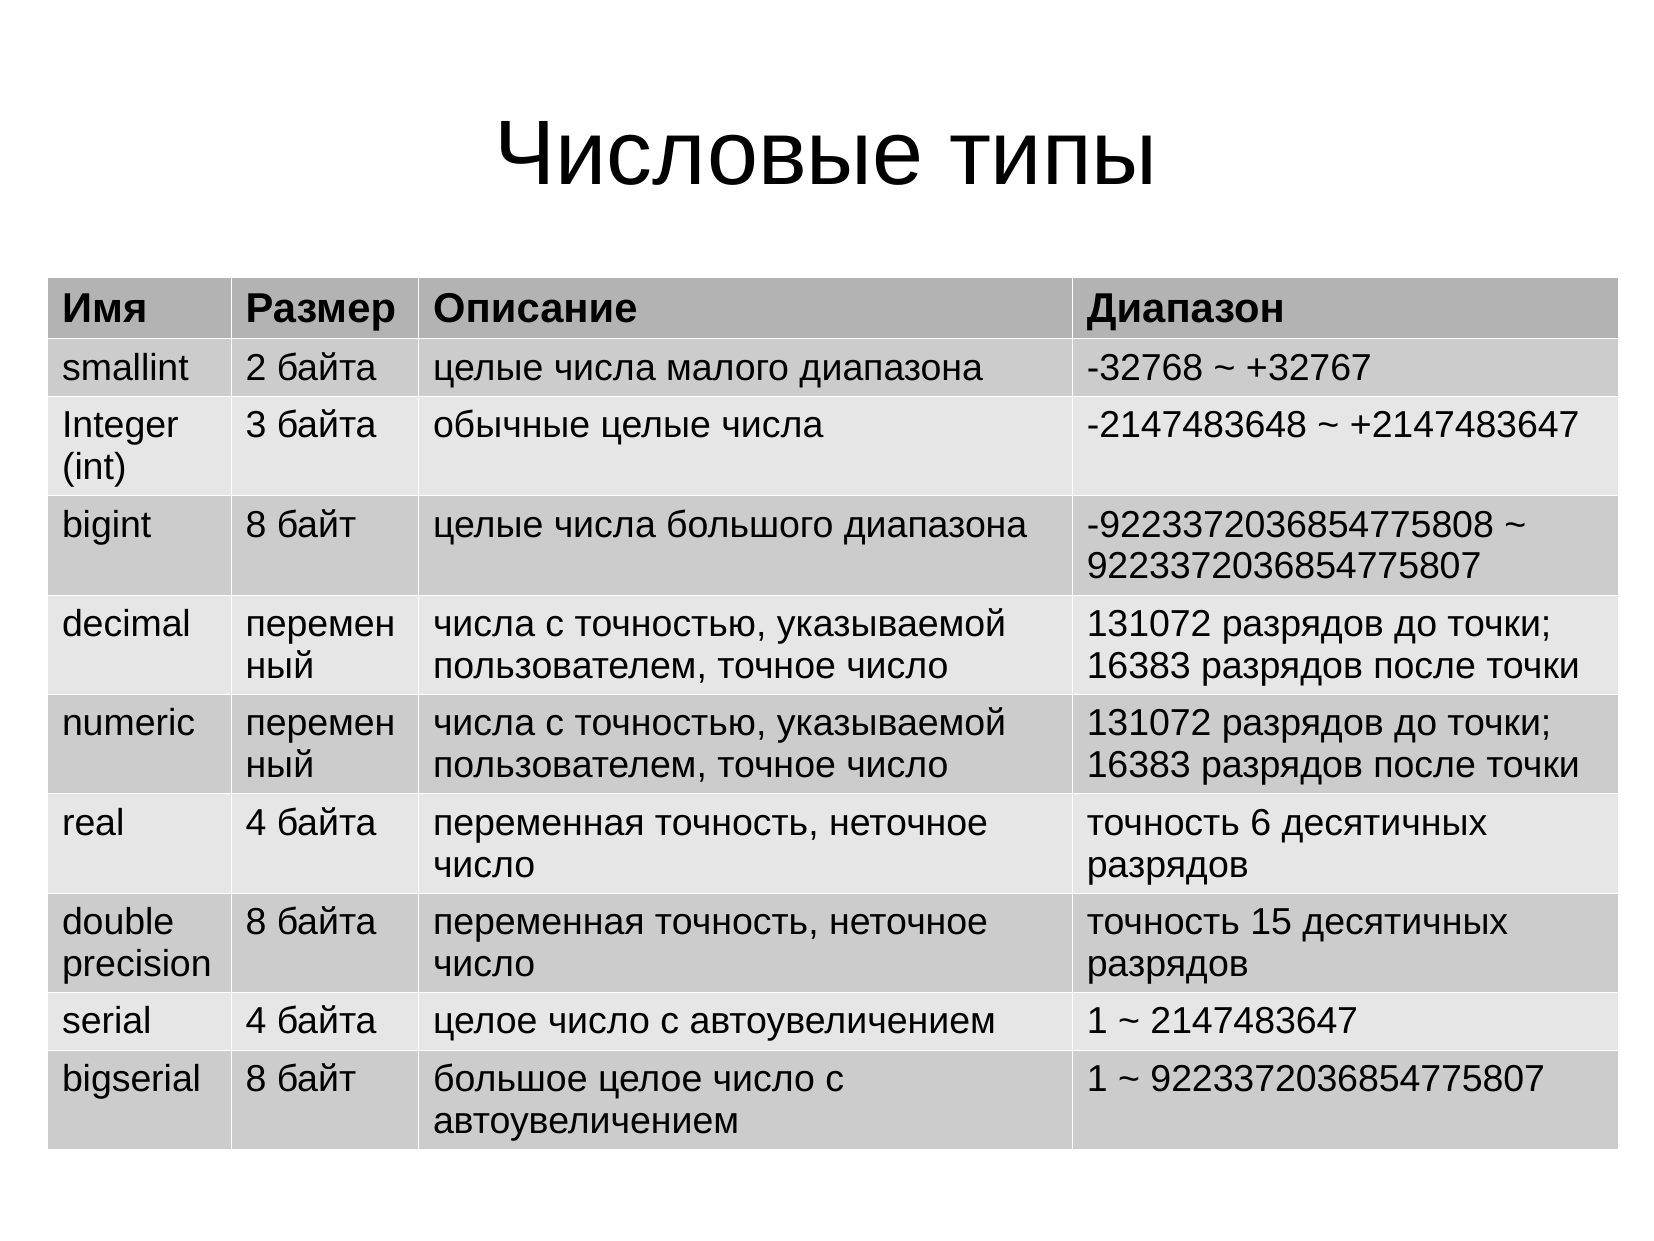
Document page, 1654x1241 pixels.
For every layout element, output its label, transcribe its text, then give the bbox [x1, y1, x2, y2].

table_cell Integer (int) [48, 397, 231, 495]
table_cell bigserial [48, 1051, 231, 1149]
table_cell decimal [48, 596, 231, 694]
table_cell 4 байта [232, 794, 418, 893]
table_cell 1 ~ 9223372036854775807 [1073, 1051, 1618, 1149]
table_cell 8 байт [232, 1051, 418, 1149]
table_cell целое число с автоувеличением [419, 993, 1072, 1050]
table_cell 8 байта [232, 894, 418, 992]
table_cell точность 6 десятичных разрядов [1073, 794, 1618, 893]
table_cell переменный [232, 695, 418, 793]
table_cell 2 байта [232, 339, 418, 396]
table_cell 1 ~ 2147483647 [1073, 993, 1618, 1050]
table_cell -32768 ~ +32767 [1073, 339, 1618, 396]
table_cell переменная точность, неточное число [419, 794, 1072, 893]
table_cell числа с точностью, указываемой пользователем, точное число [419, 596, 1072, 694]
table_cell double precision [48, 894, 231, 992]
table_cell обычные целые числа [419, 397, 1072, 495]
table_cell 4 байта [232, 993, 418, 1050]
table_cell точность 15 десятичных разрядов [1073, 894, 1618, 992]
table_cell 3 байта [232, 397, 418, 495]
table_header Размер [232, 278, 418, 338]
table_cell numeric [48, 695, 231, 793]
table_cell 8 байт [232, 496, 418, 595]
table_cell 131072 разрядов до точки; 16383 разрядов после точки [1073, 695, 1618, 793]
table_cell переменная точность, неточное число [419, 894, 1072, 992]
table_cell числа с точностью, указываемой пользователем, точное число [419, 695, 1072, 793]
title Числовые типы [82, 49, 1571, 257]
table_cell -9223372036854775808 ~ 9223372036854775807 [1073, 496, 1618, 595]
table_cell real [48, 794, 231, 893]
table_cell целые числа малого диапазона [419, 339, 1072, 396]
table_cell bigint [48, 496, 231, 595]
table_header Описание [419, 278, 1072, 338]
table_cell serial [48, 993, 231, 1050]
table_cell переменный [232, 596, 418, 694]
table_cell smallint [48, 339, 231, 396]
table_header Диапазон [1073, 278, 1618, 338]
table_header Имя [48, 278, 231, 338]
table_cell целые числа большого диапазона [419, 496, 1072, 595]
table_cell большое целое число с автоувеличением [419, 1051, 1072, 1149]
table_cell -2147483648 ~ +2147483647 [1073, 397, 1618, 495]
table_cell 131072 разрядов до точки; 16383 разрядов после точки [1073, 596, 1618, 694]
